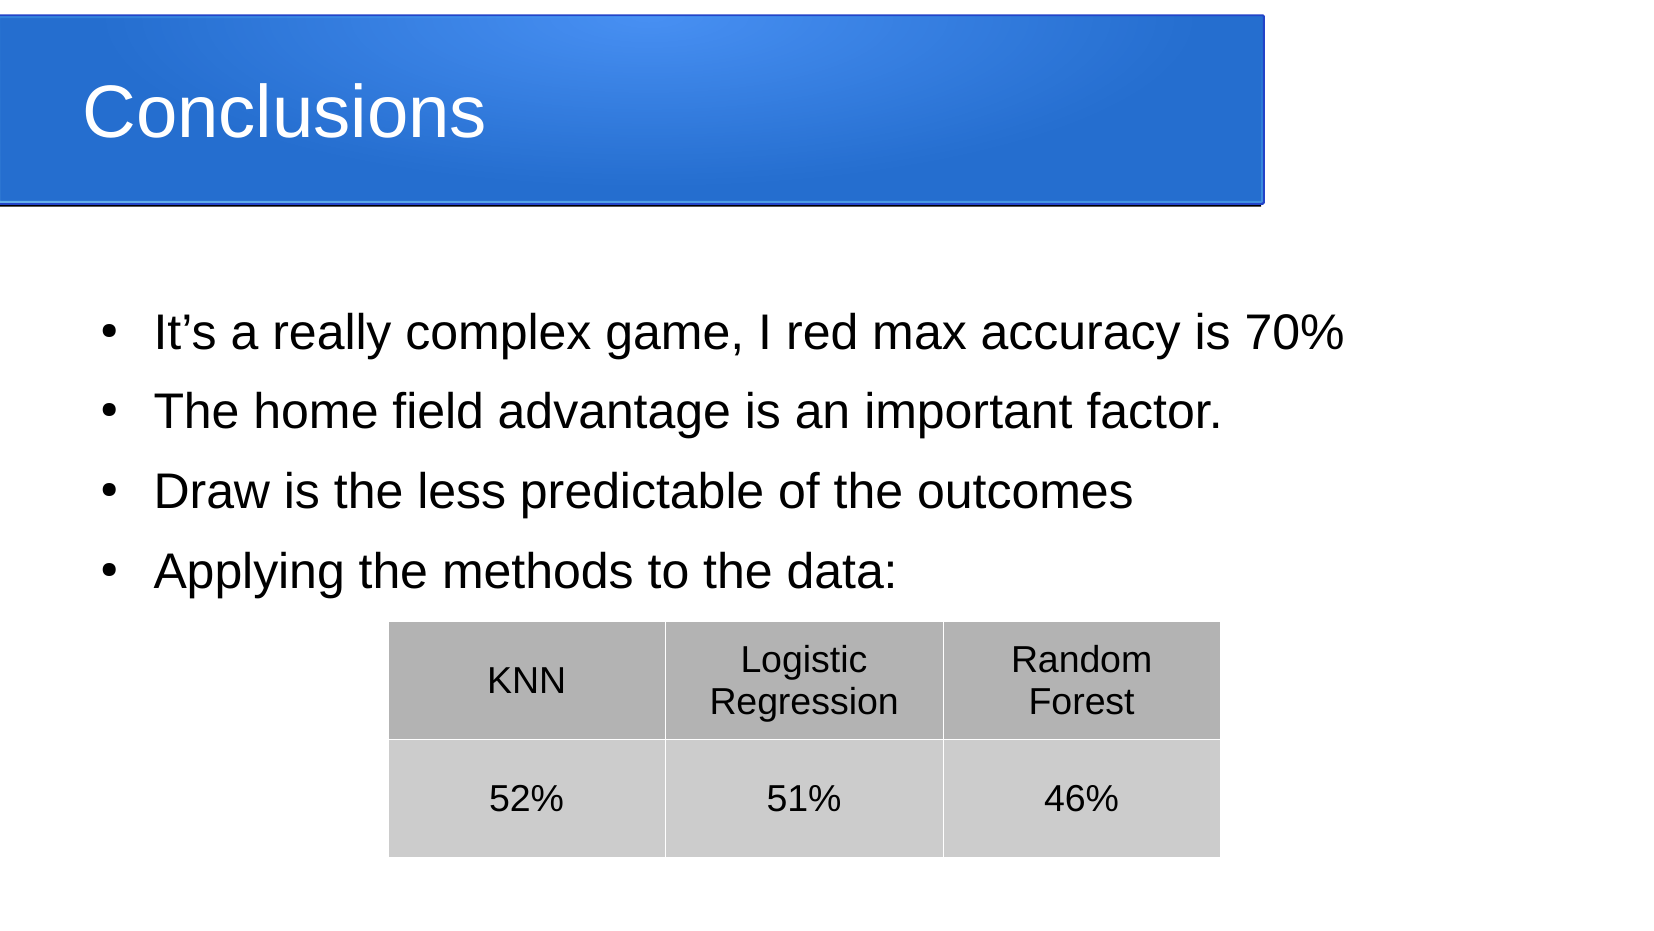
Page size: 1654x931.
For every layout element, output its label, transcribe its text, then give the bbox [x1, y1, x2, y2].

list It’s a really complex game, I red max accuracy is 70% The home field advantage is an important factor. Draw is the less predictable of the outcomes Applying the methods to the data: [82, 224, 1571, 856]
table_header KNN [389, 622, 665, 739]
table_cell 46% [944, 740, 1220, 857]
table_cell 52% [389, 740, 665, 857]
table_cell 51% [666, 740, 943, 857]
title Conclusions [82, 35, 1235, 189]
table_header Random Forest [944, 622, 1220, 739]
table_header Logistic Regression [666, 622, 943, 739]
